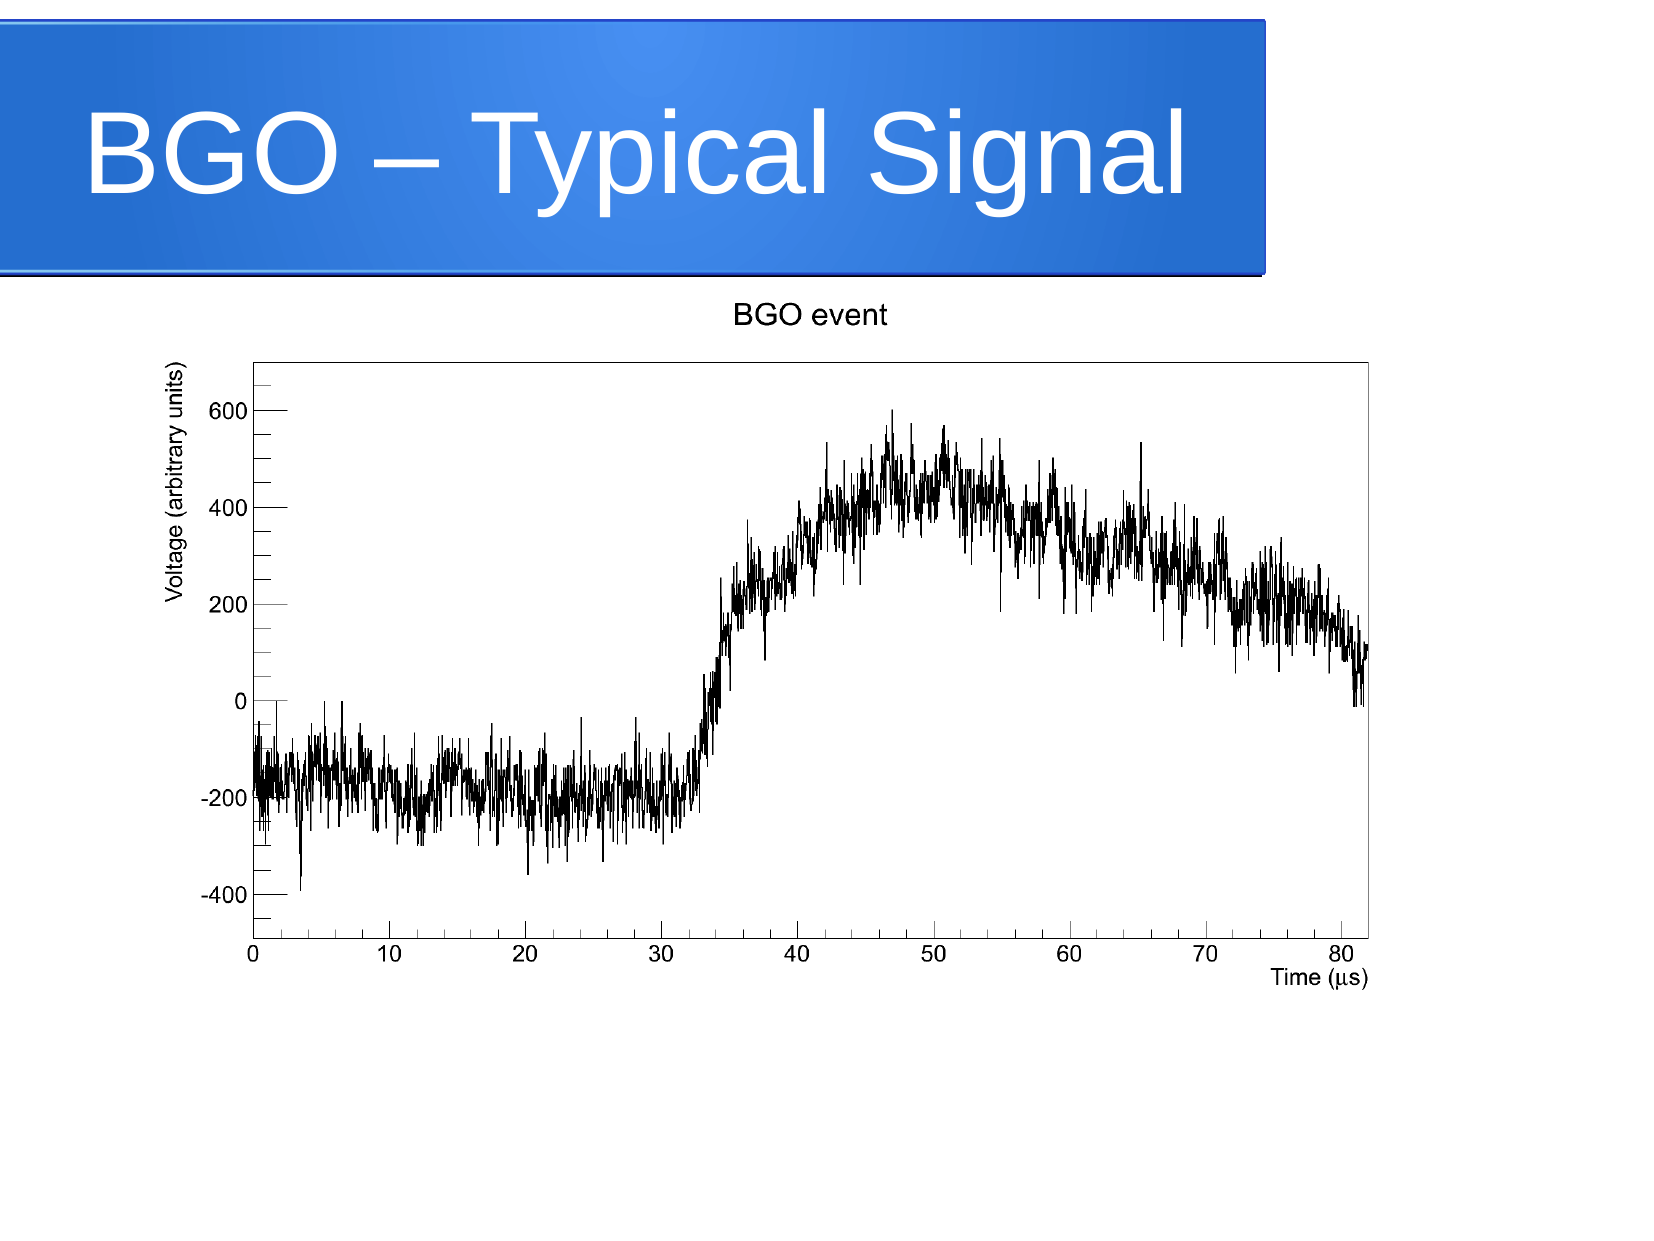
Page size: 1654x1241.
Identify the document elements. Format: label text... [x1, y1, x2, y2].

picture [0, 17, 1270, 282]
picture [114, 290, 1507, 1010]
title BGO – Typical Signal [82, 49, 1250, 257]
